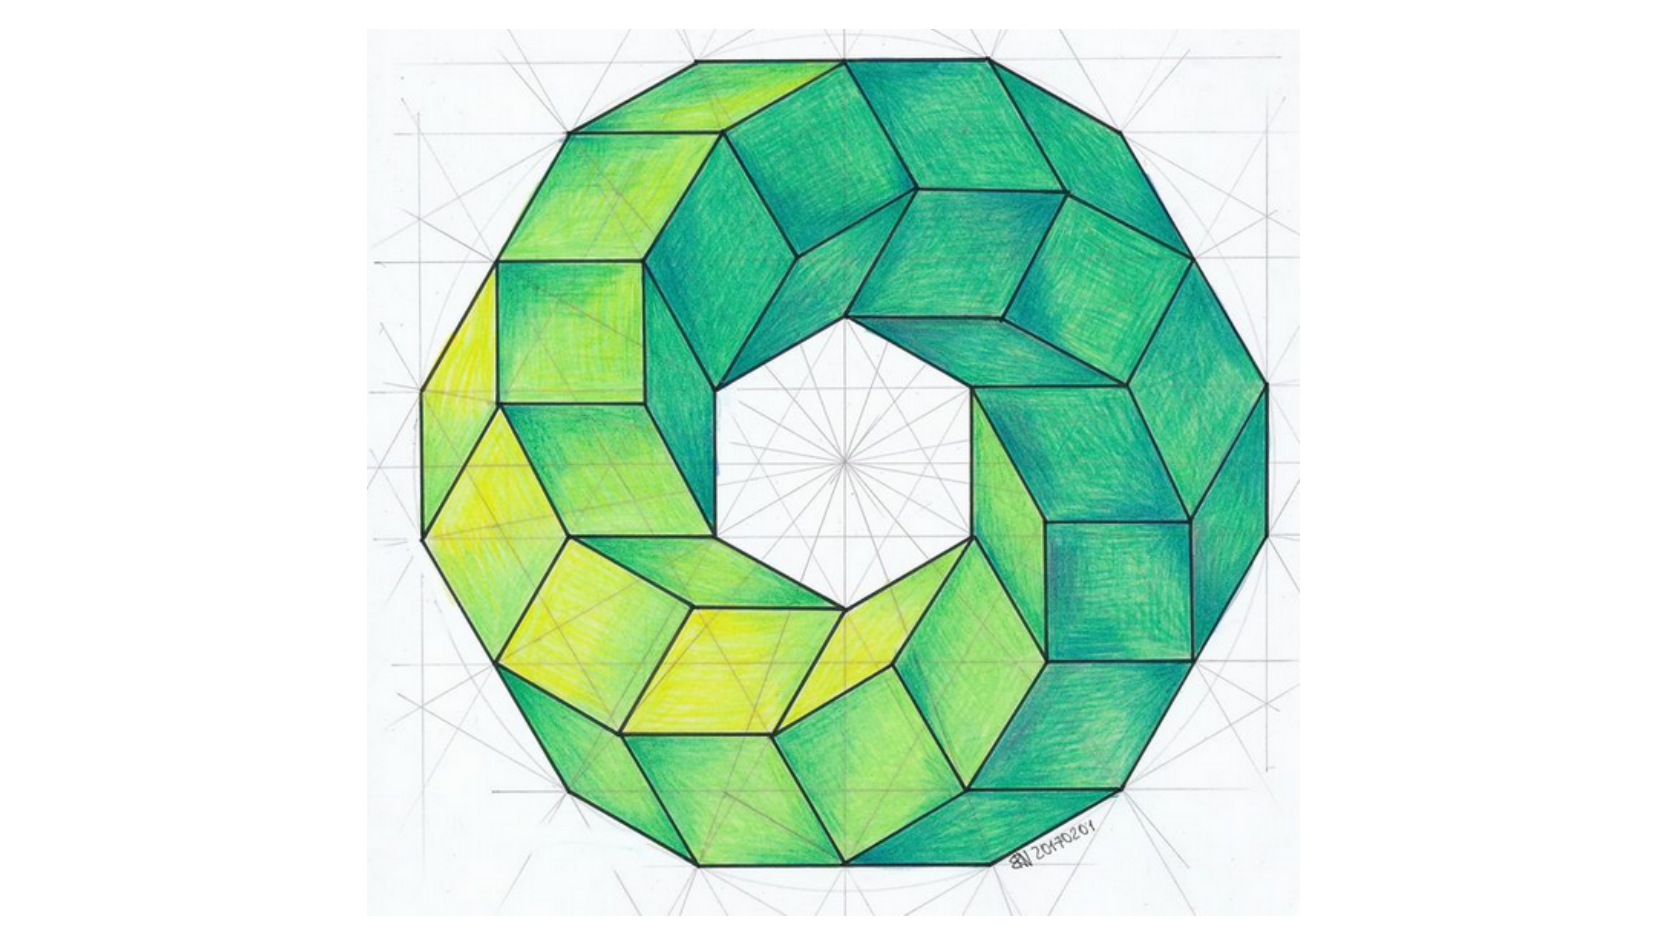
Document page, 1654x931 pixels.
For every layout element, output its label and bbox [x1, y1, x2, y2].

picture [367, 29, 1300, 916]
